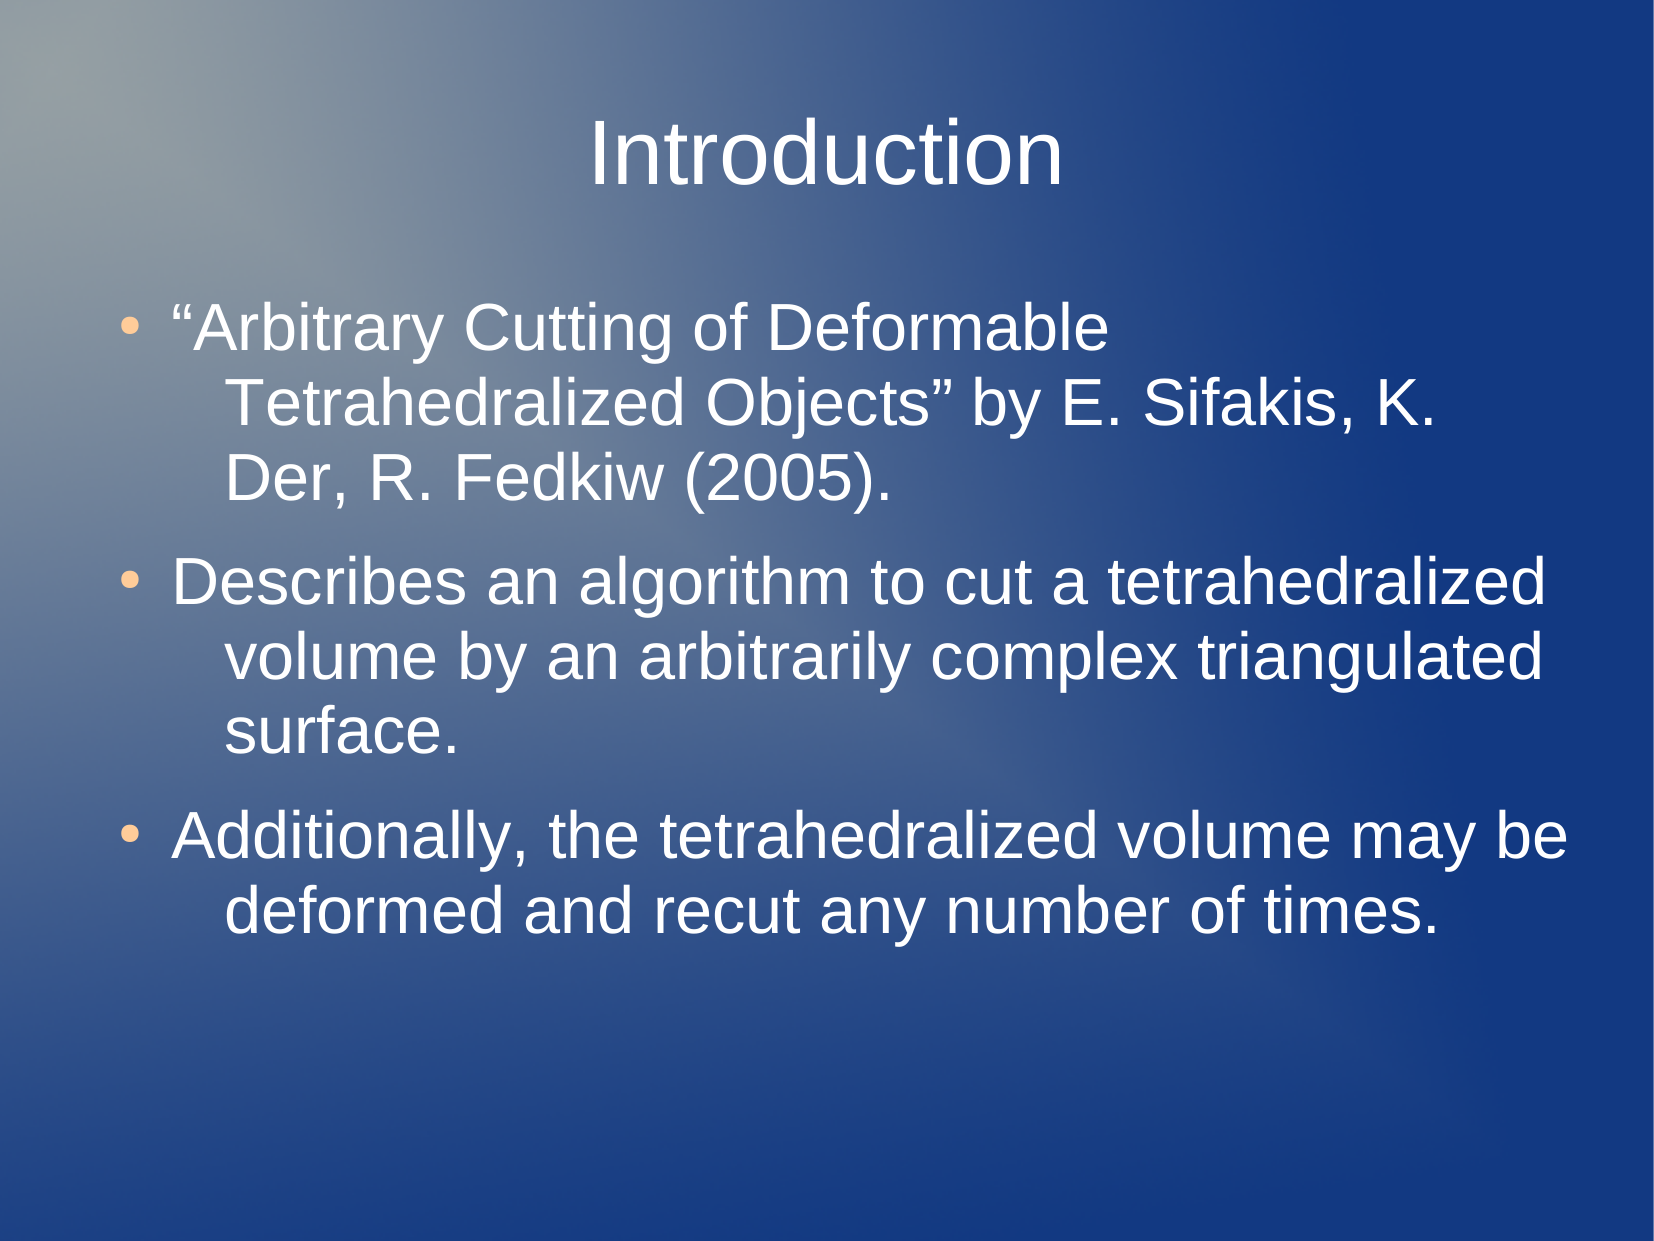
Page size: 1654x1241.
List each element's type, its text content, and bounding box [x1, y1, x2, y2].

title Introduction [82, 56, 1571, 250]
list “Arbitrary Cutting of Deformable Tetrahedralized Objects” by E. Sifakis, K. Der, R. Fedkiw (2005). Describes an algorithm to cut a tetrahedralized volume by an arbitrarily complex triangulated surface. Additionally, the tetrahedralized volume may be deformed and recut any number of times. [82, 290, 1571, 1094]
picture [0, 0, 1654, 1241]
